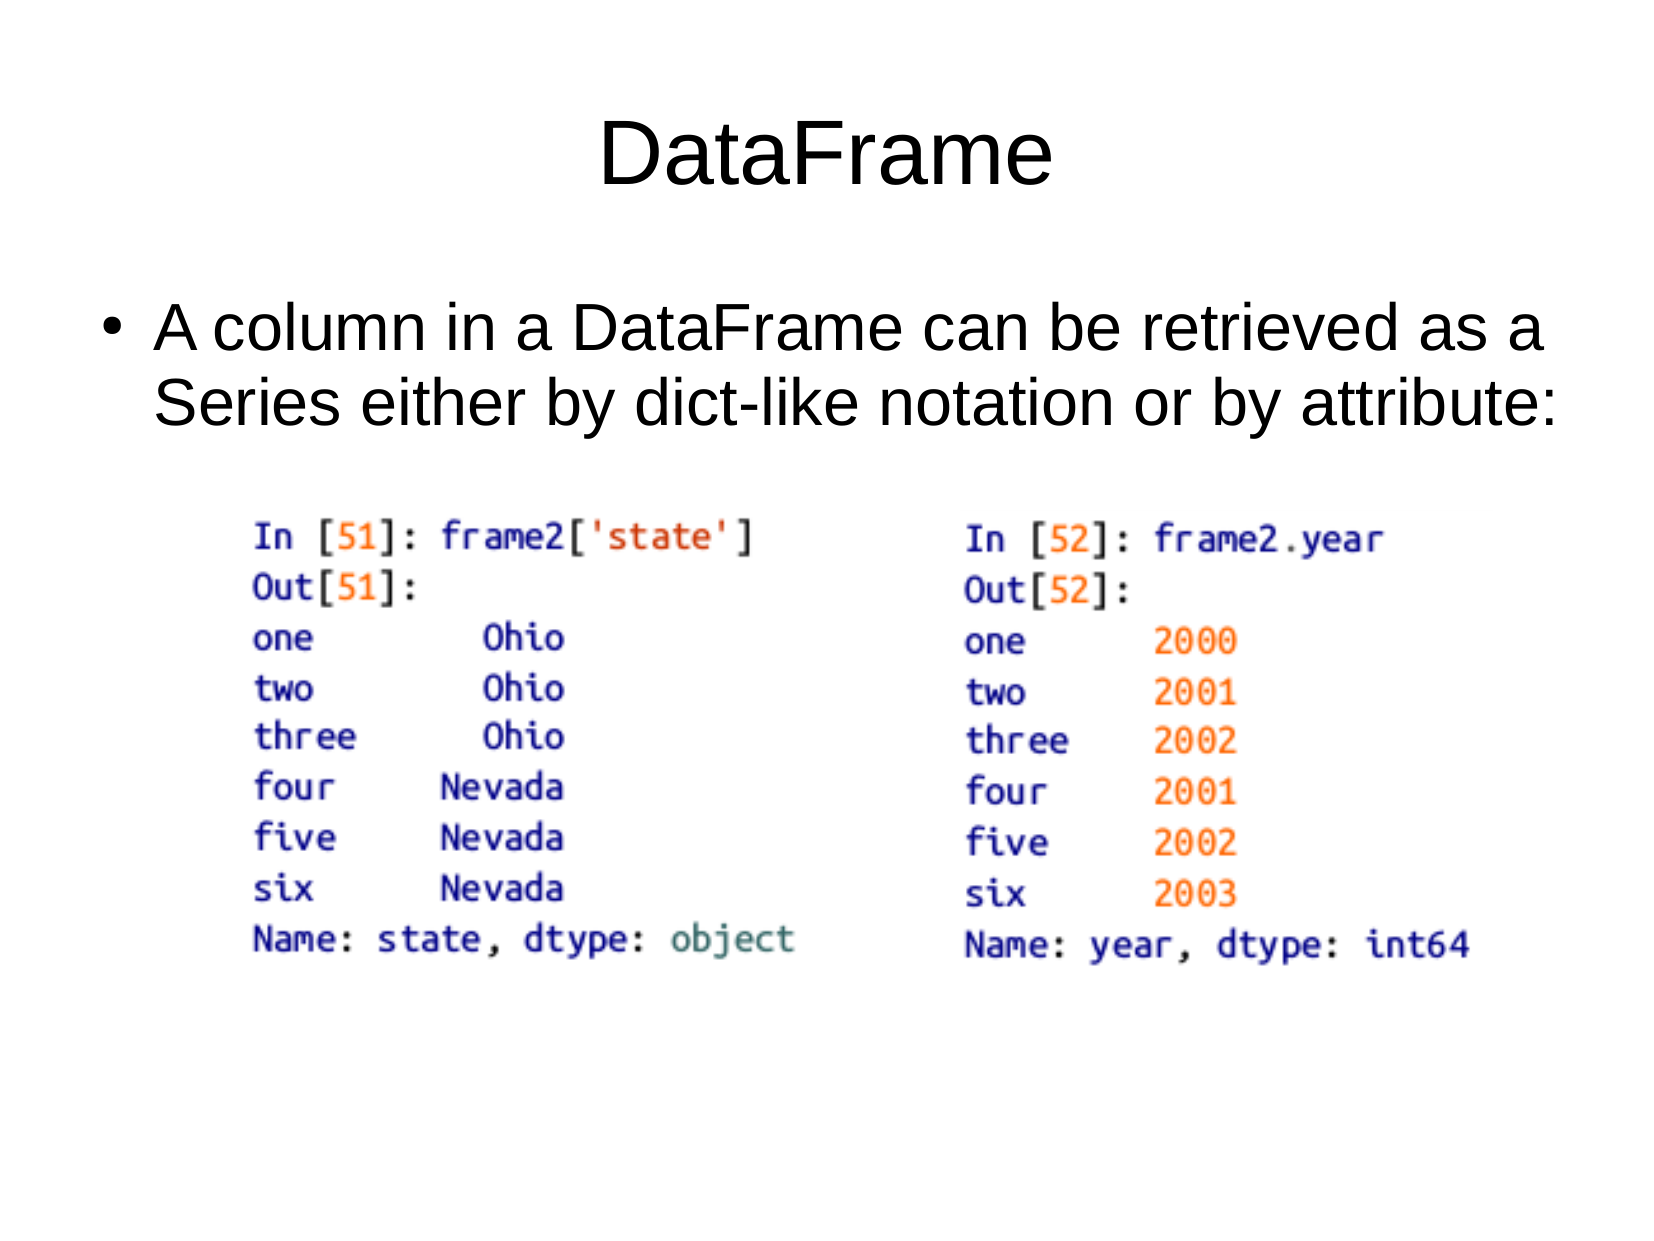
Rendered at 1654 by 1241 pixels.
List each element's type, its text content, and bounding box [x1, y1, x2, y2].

picture [960, 509, 1493, 976]
list A column in a DataFrame can be retrieved as a Series either by dict-like notation or by attribute: [82, 290, 1571, 1010]
title DataFrame [82, 49, 1571, 257]
picture [228, 494, 826, 976]
